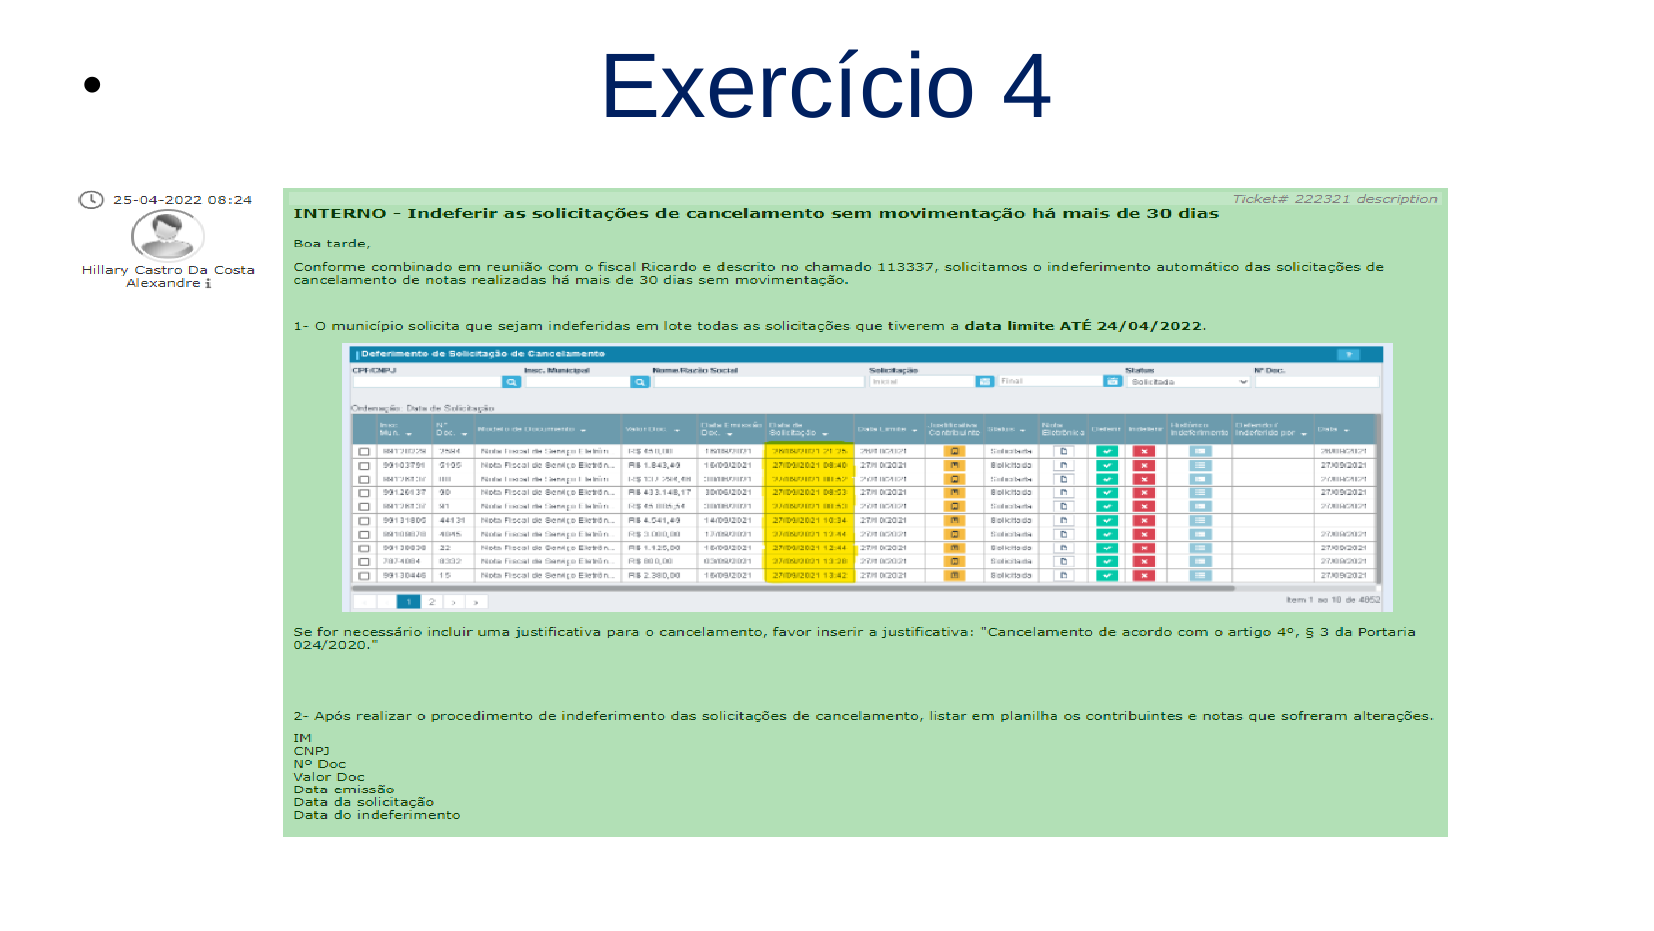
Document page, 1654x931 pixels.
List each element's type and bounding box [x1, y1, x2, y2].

subtitle [82, 37, 1571, 140]
picture [39, 186, 1615, 850]
